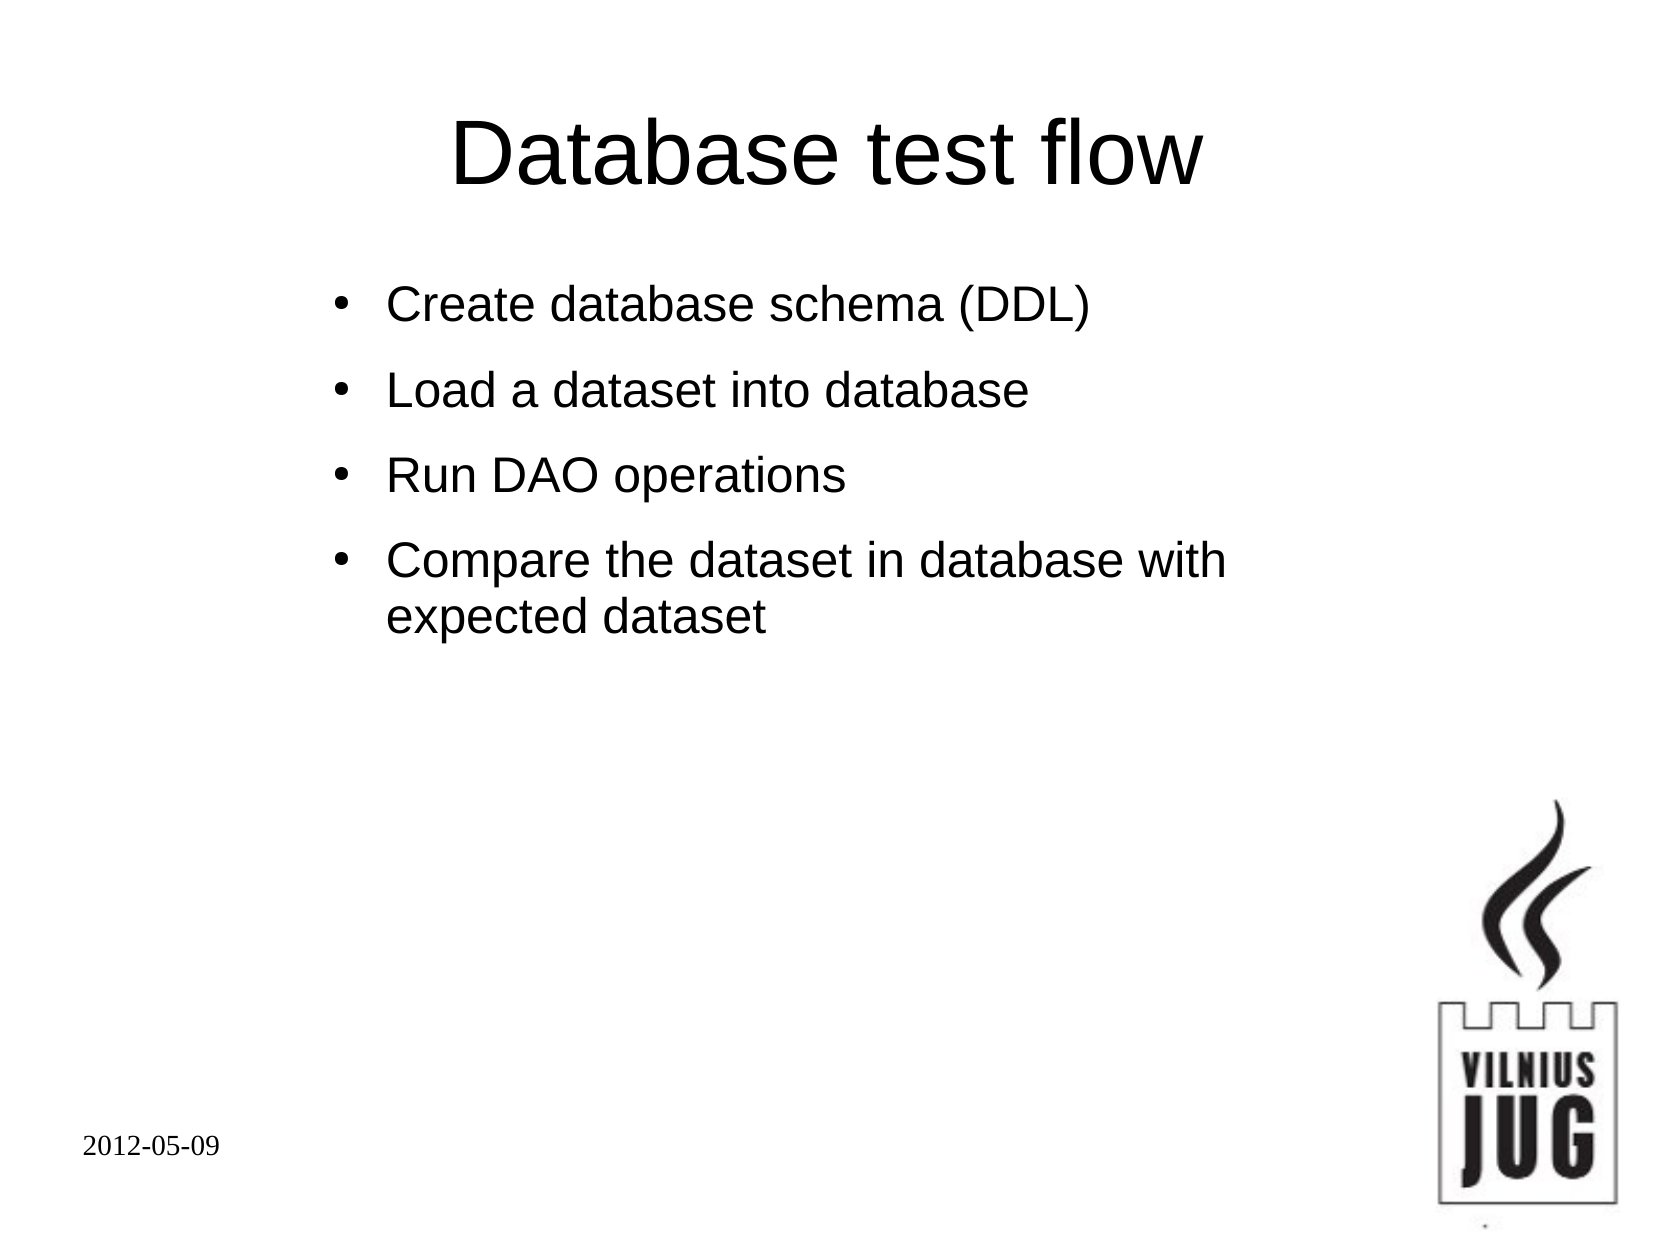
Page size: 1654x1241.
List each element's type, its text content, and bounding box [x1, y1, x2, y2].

title Database test flow [82, 49, 1571, 257]
list Create database schema (DDL) Load a dataset into database Run DAO operations Compare the dataset in database with expected dataset [315, 276, 1396, 1096]
picture [1403, 765, 1654, 1238]
